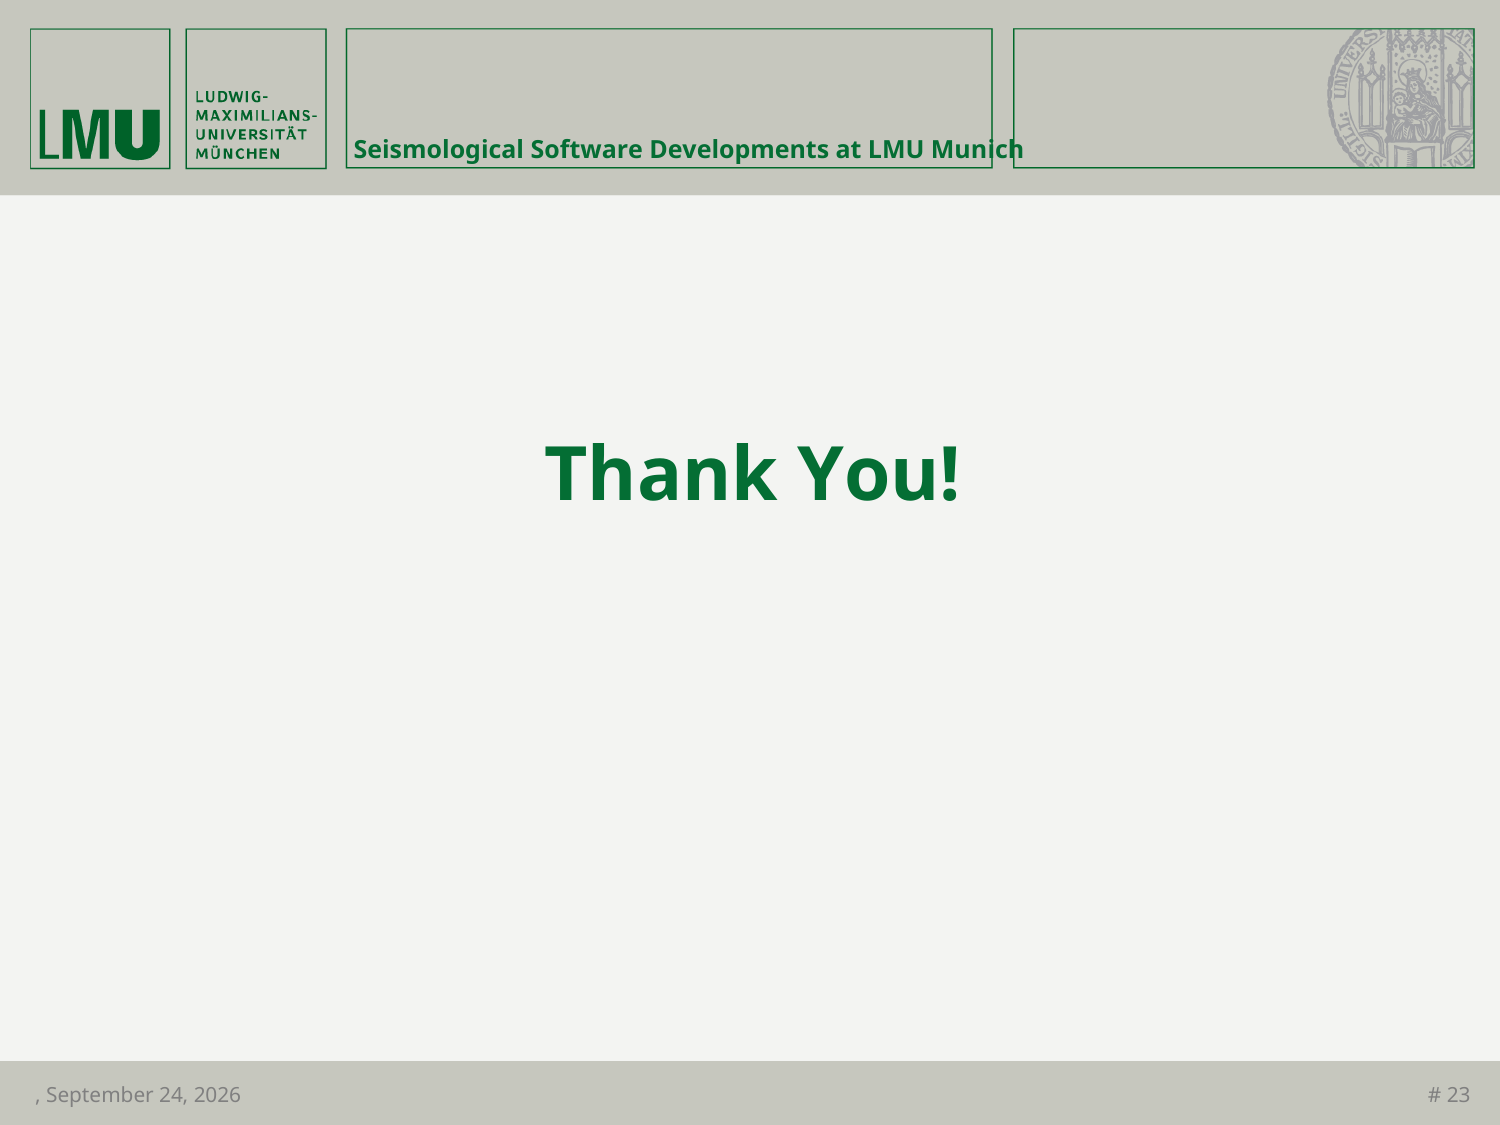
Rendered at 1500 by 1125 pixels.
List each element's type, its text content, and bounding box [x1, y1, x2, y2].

subtitle Thank You! [147, 265, 1359, 1004]
picture [0, 0, 1500, 1125]
